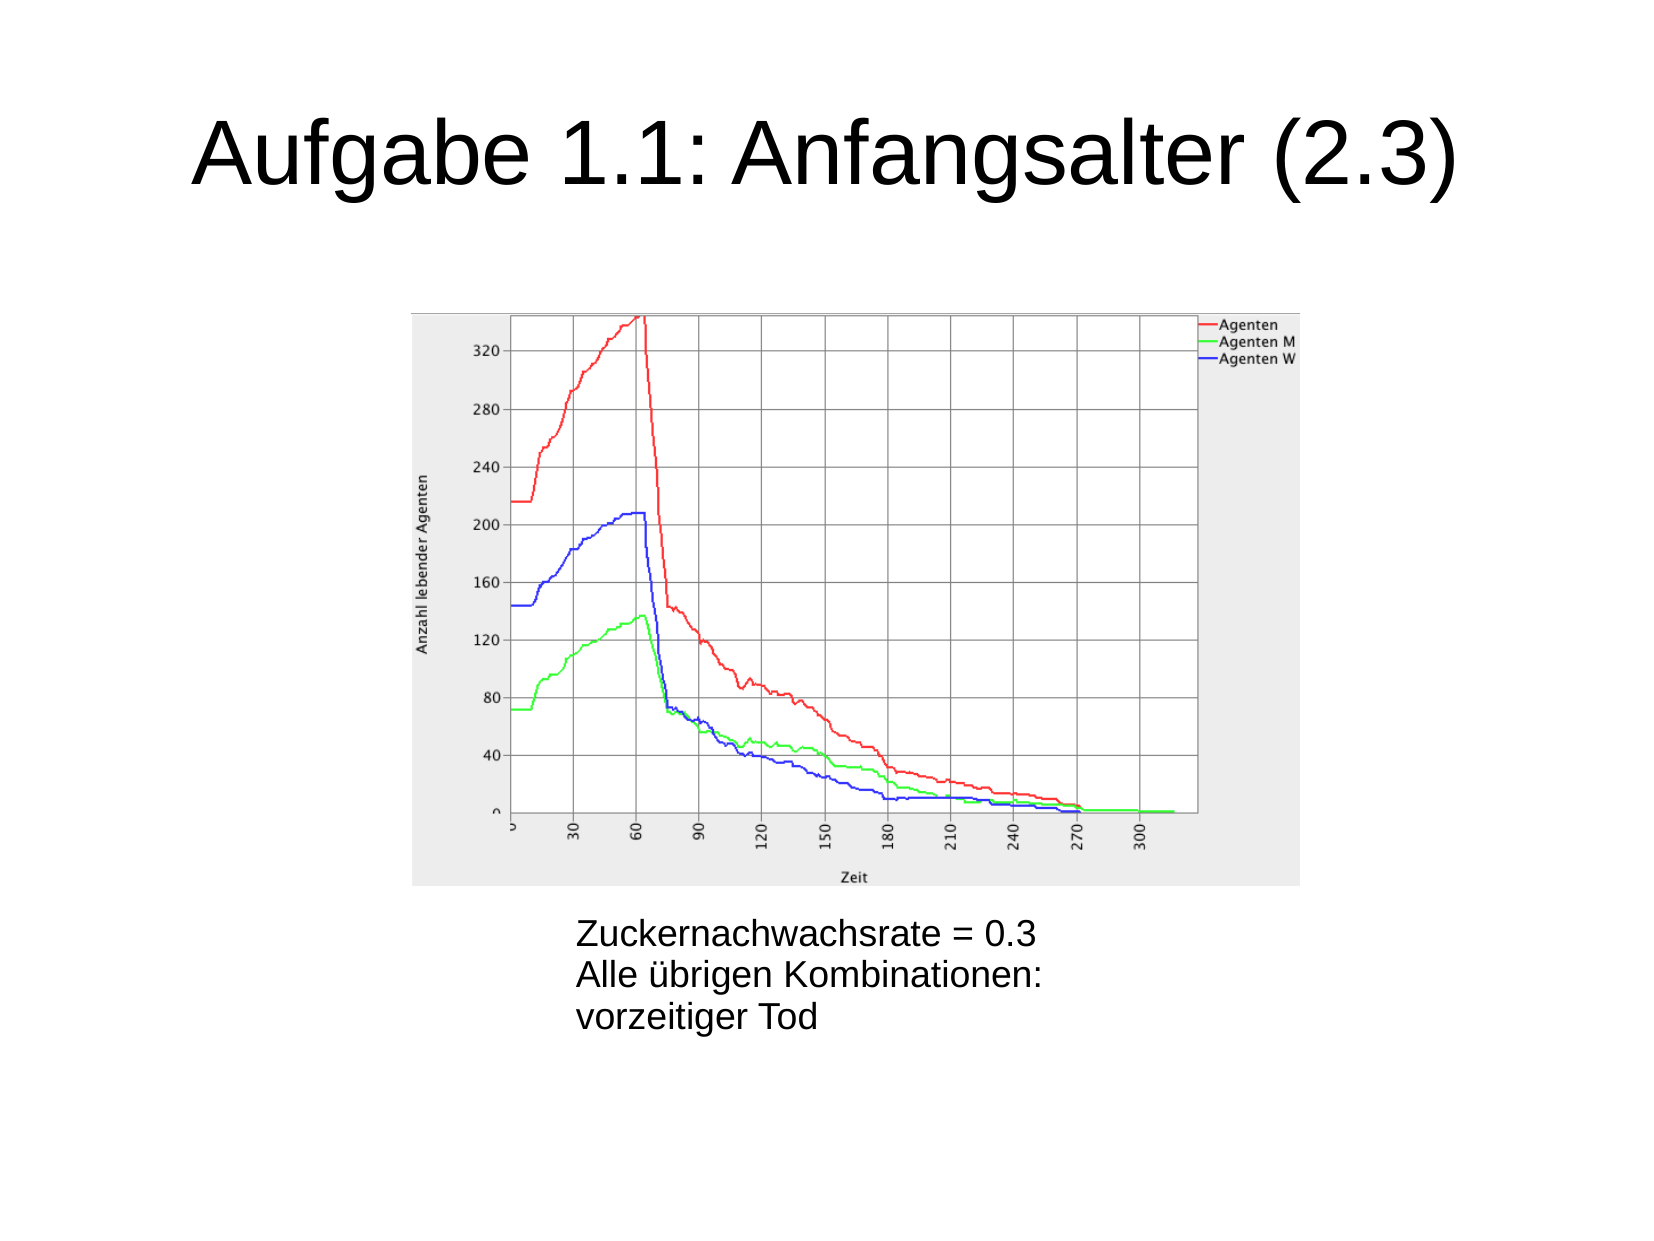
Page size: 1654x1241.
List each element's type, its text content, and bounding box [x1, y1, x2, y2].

text_box Zuckernachwachsrate = 0.3 Alle übrigen Kombinationen: vorzeitiger Tod [561, 904, 1211, 1073]
picture [411, 313, 1300, 886]
title Aufgabe 1.1: Anfangsalter (2.3) [82, 56, 1571, 250]
